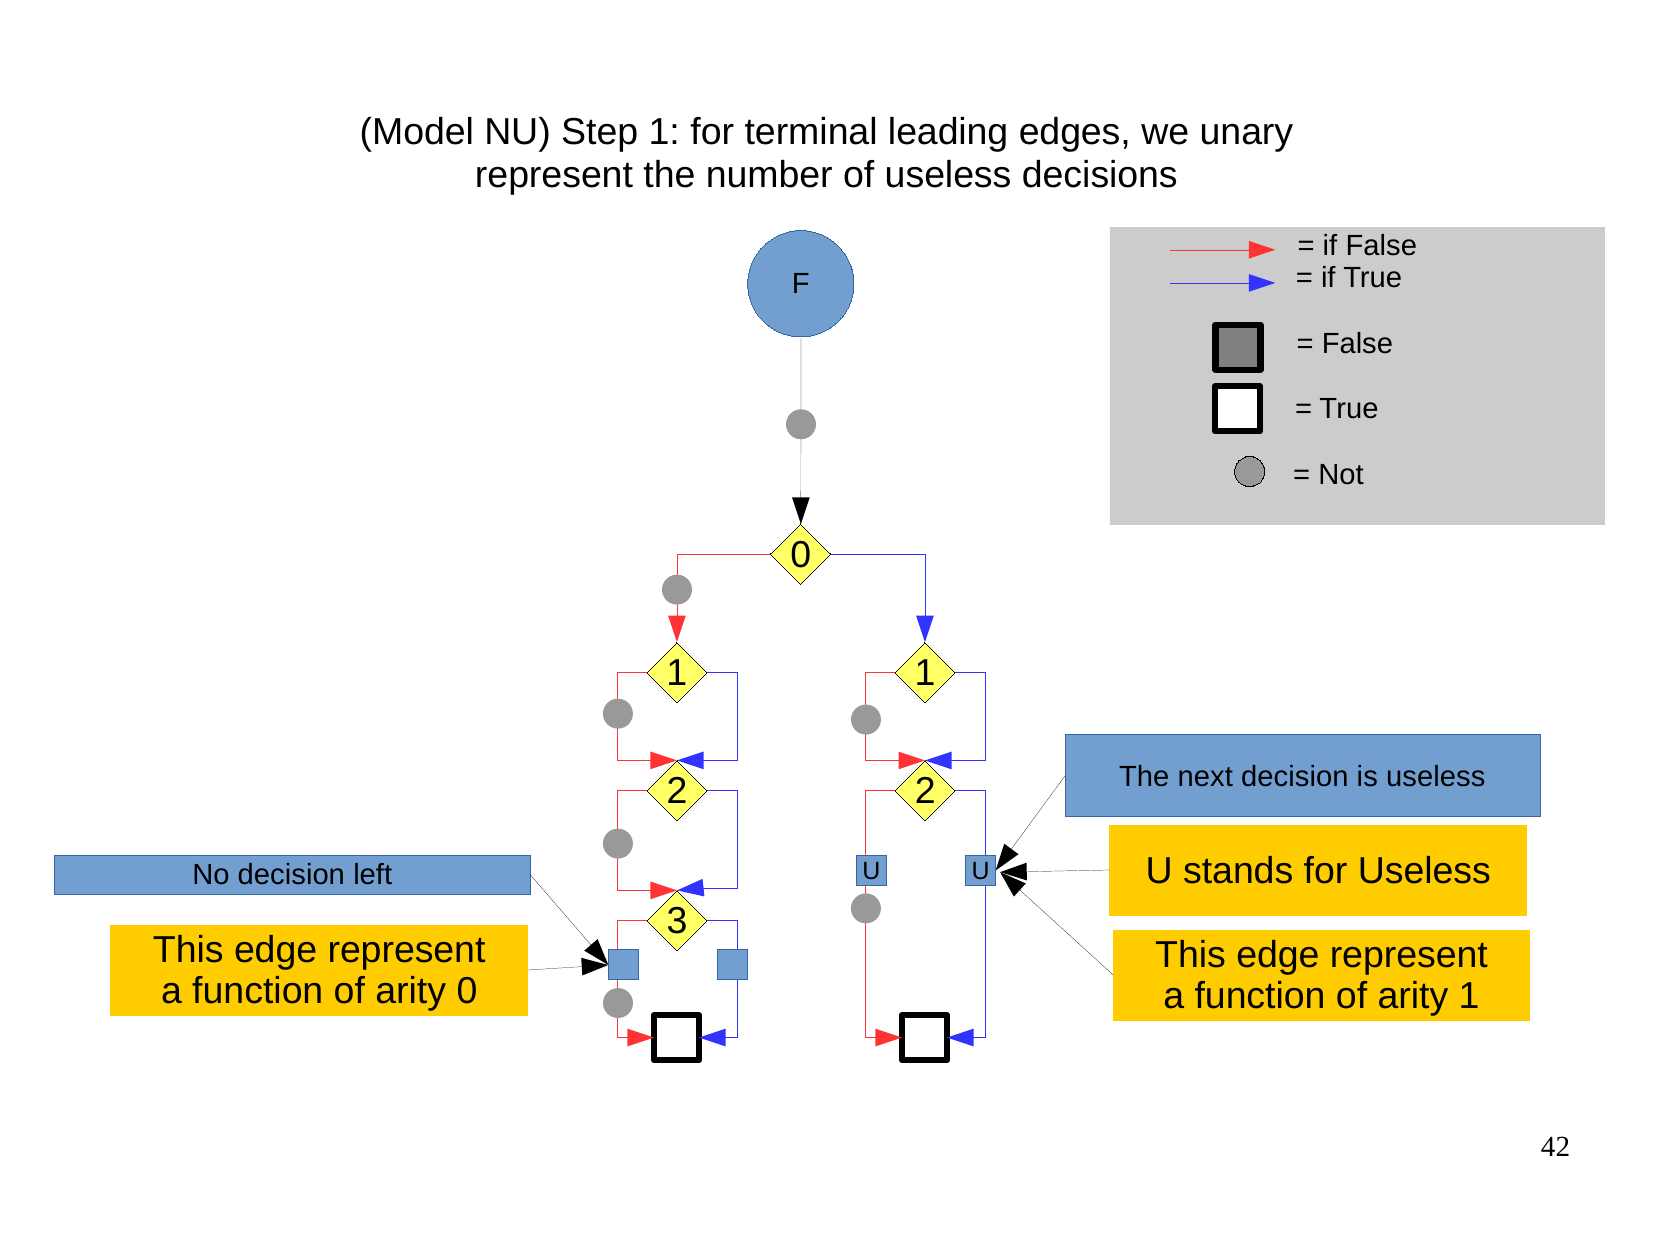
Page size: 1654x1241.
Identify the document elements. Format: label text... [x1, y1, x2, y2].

text_box [608, 949, 639, 980]
text_box 1 [647, 642, 707, 703]
text_box [1215, 386, 1261, 432]
text_box This edge represent a function of arity 0 [110, 925, 528, 1016]
text_box [850, 893, 881, 924]
text_box U [856, 855, 887, 886]
text_box This edge represent a function of arity 1 [1113, 930, 1530, 1021]
text_box [1234, 456, 1265, 487]
text_box [902, 1015, 948, 1061]
text_box 2 [647, 761, 707, 821]
text_box F [747, 257, 854, 337]
text_box U [965, 855, 996, 886]
text_box [785, 409, 817, 440]
text_box [661, 574, 693, 605]
text_box No decision left [54, 855, 531, 895]
text_box [602, 698, 633, 729]
title (Model NU) Step 1: for terminal leading edges, we unary represent the number of useless decisions [82, 49, 1571, 257]
text_box 0 [770, 523, 831, 585]
text_box [654, 1015, 700, 1061]
text_box = if False = if True = False = True = Not [1109, 227, 1605, 525]
text_box [717, 949, 748, 980]
text_box U stands for Useless [1109, 825, 1527, 916]
text_box 2 [895, 761, 955, 821]
text_box The next decision is useless [1065, 734, 1541, 817]
text_box [602, 828, 633, 859]
text_box 3 [647, 891, 707, 951]
text_box 1 [895, 642, 955, 703]
text_box [602, 987, 634, 1019]
text_box [1215, 324, 1261, 370]
text_box [850, 704, 881, 735]
